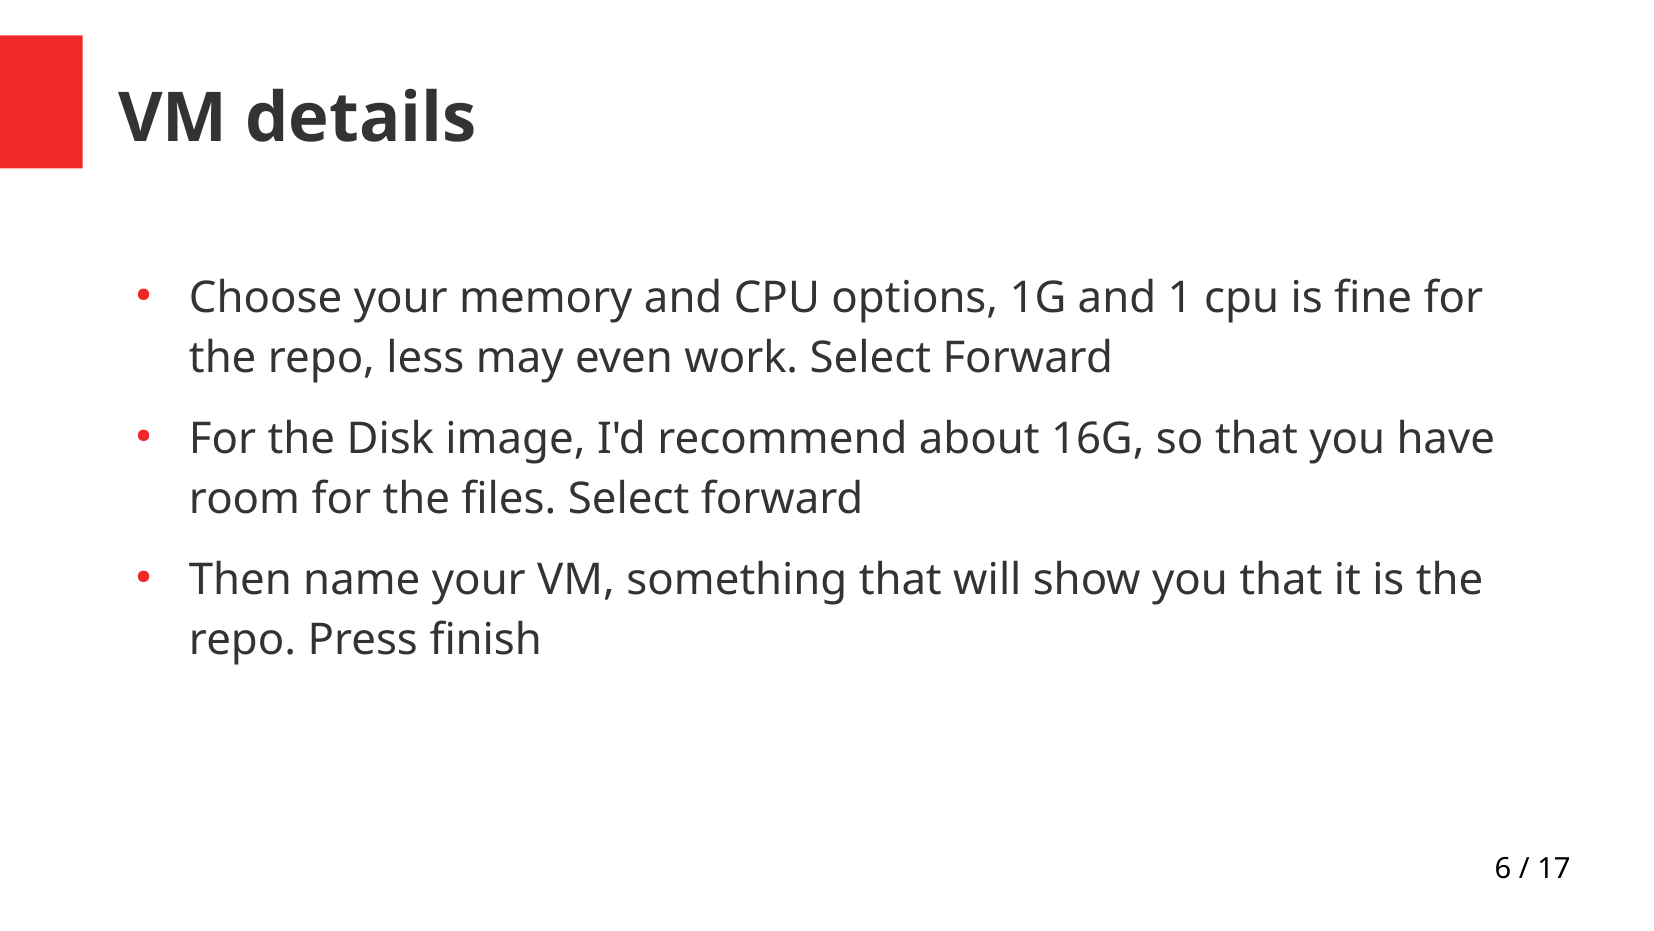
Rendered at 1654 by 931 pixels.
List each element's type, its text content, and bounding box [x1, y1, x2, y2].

title VM details [118, 37, 1571, 193]
list Choose your memory and CPU options, 1G and 1 cpu is fine for the repo, less may even work. Select Forward For the Disk image, I'd recommend about 16G, so that you have room for the files. Select forward Then name your VM, something that will show you that it is the repo. Press finish [118, 265, 1536, 806]
